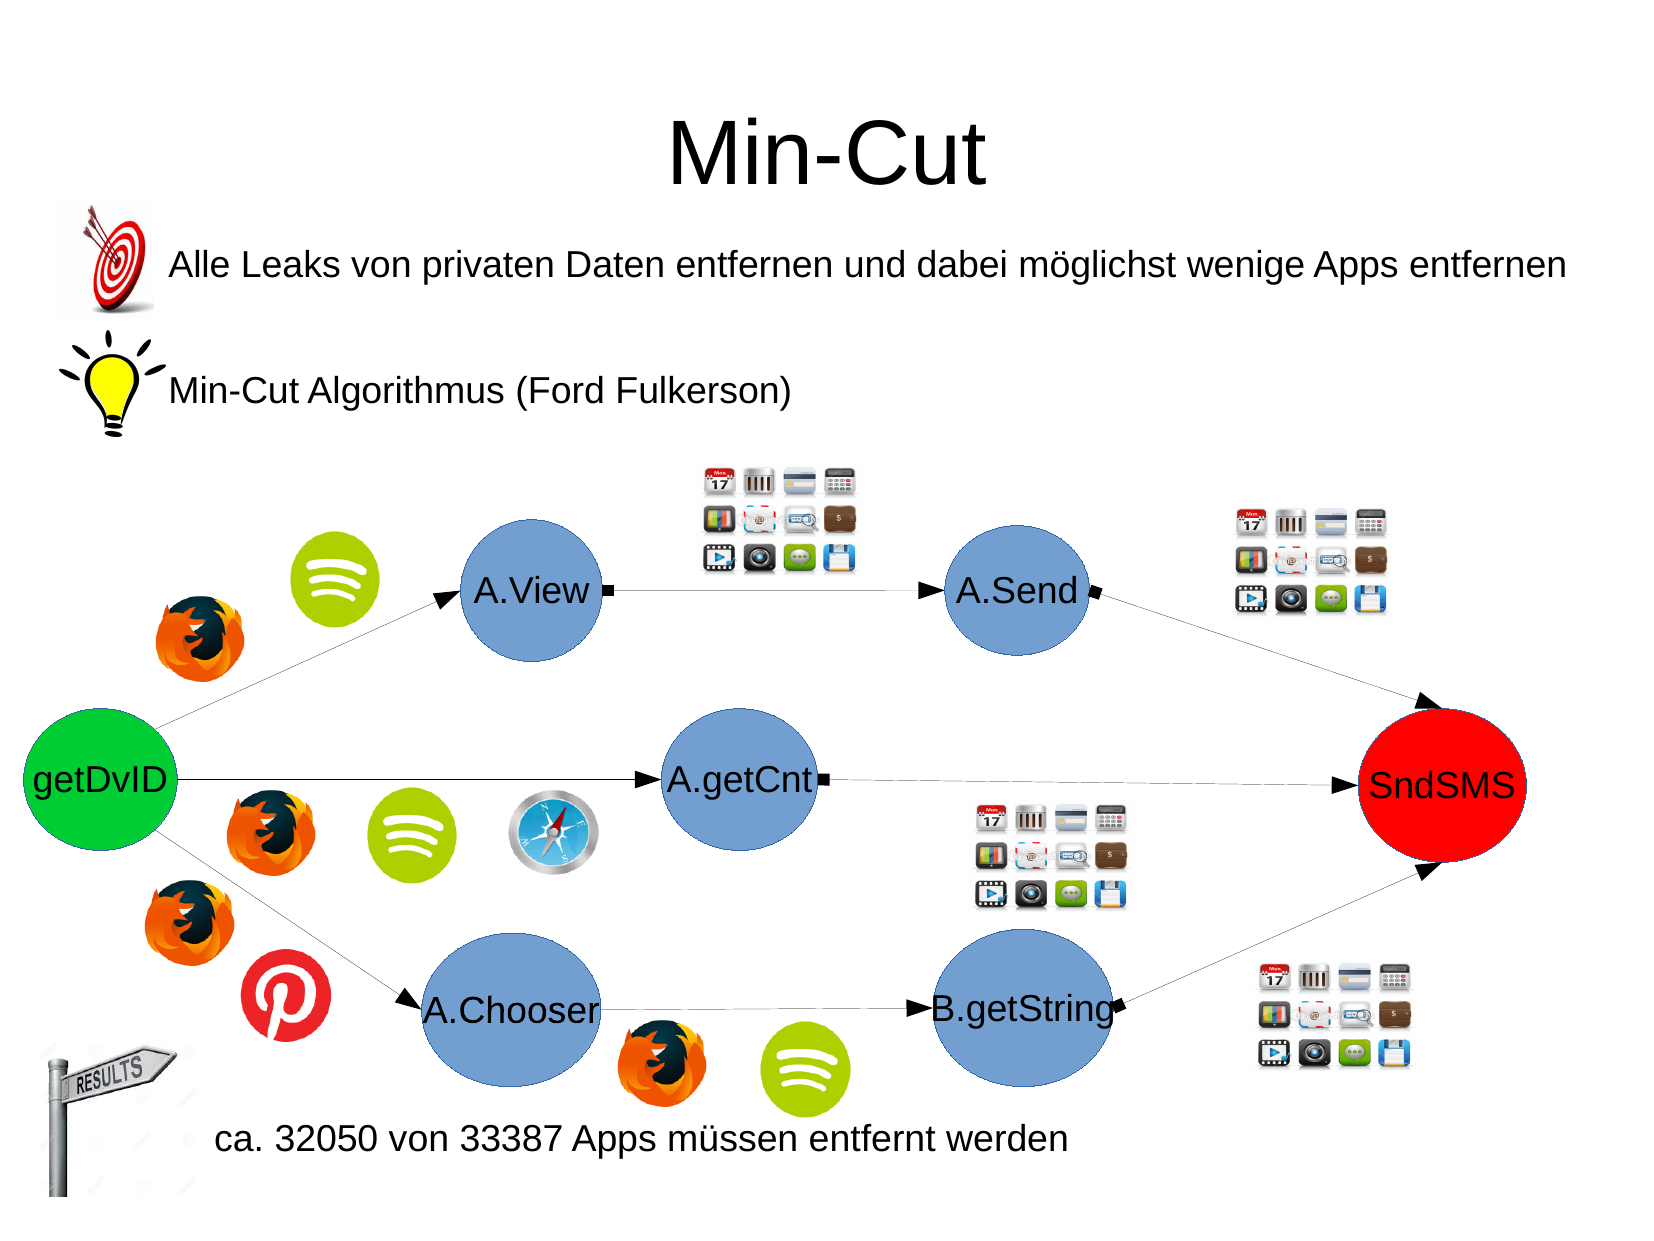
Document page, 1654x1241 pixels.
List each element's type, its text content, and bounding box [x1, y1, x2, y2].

text_box A.Chooser [421, 933, 601, 1087]
picture [1228, 501, 1394, 621]
text_box A.getCnt [661, 708, 818, 851]
text_box A.View [460, 519, 603, 662]
picture [968, 797, 1134, 916]
text_box ca. 32050 von 33387 Apps müssen entfernt werden [201, 1110, 1084, 1168]
picture [35, 1039, 201, 1197]
picture [1251, 956, 1418, 1075]
picture [59, 330, 166, 438]
picture [615, 1015, 709, 1110]
text_box B.getString [934, 929, 1113, 1087]
picture [59, 200, 154, 319]
picture [696, 460, 863, 580]
title Min-Cut [82, 49, 1571, 236]
picture [362, 782, 461, 888]
text_box SndSMS [1358, 708, 1527, 863]
text_box getDvID [23, 708, 178, 851]
picture [142, 785, 335, 1046]
picture [153, 591, 247, 686]
text_box A.Send [944, 525, 1090, 656]
text_box Alle Leaks von privaten Daten entfernen und dabei möglichst wenige Apps entfernen Min-Cut Algorithmus (Ford Fulkerson) [59, 236, 1583, 503]
picture [285, 526, 384, 632]
picture [755, 1016, 855, 1123]
picture [503, 785, 603, 879]
